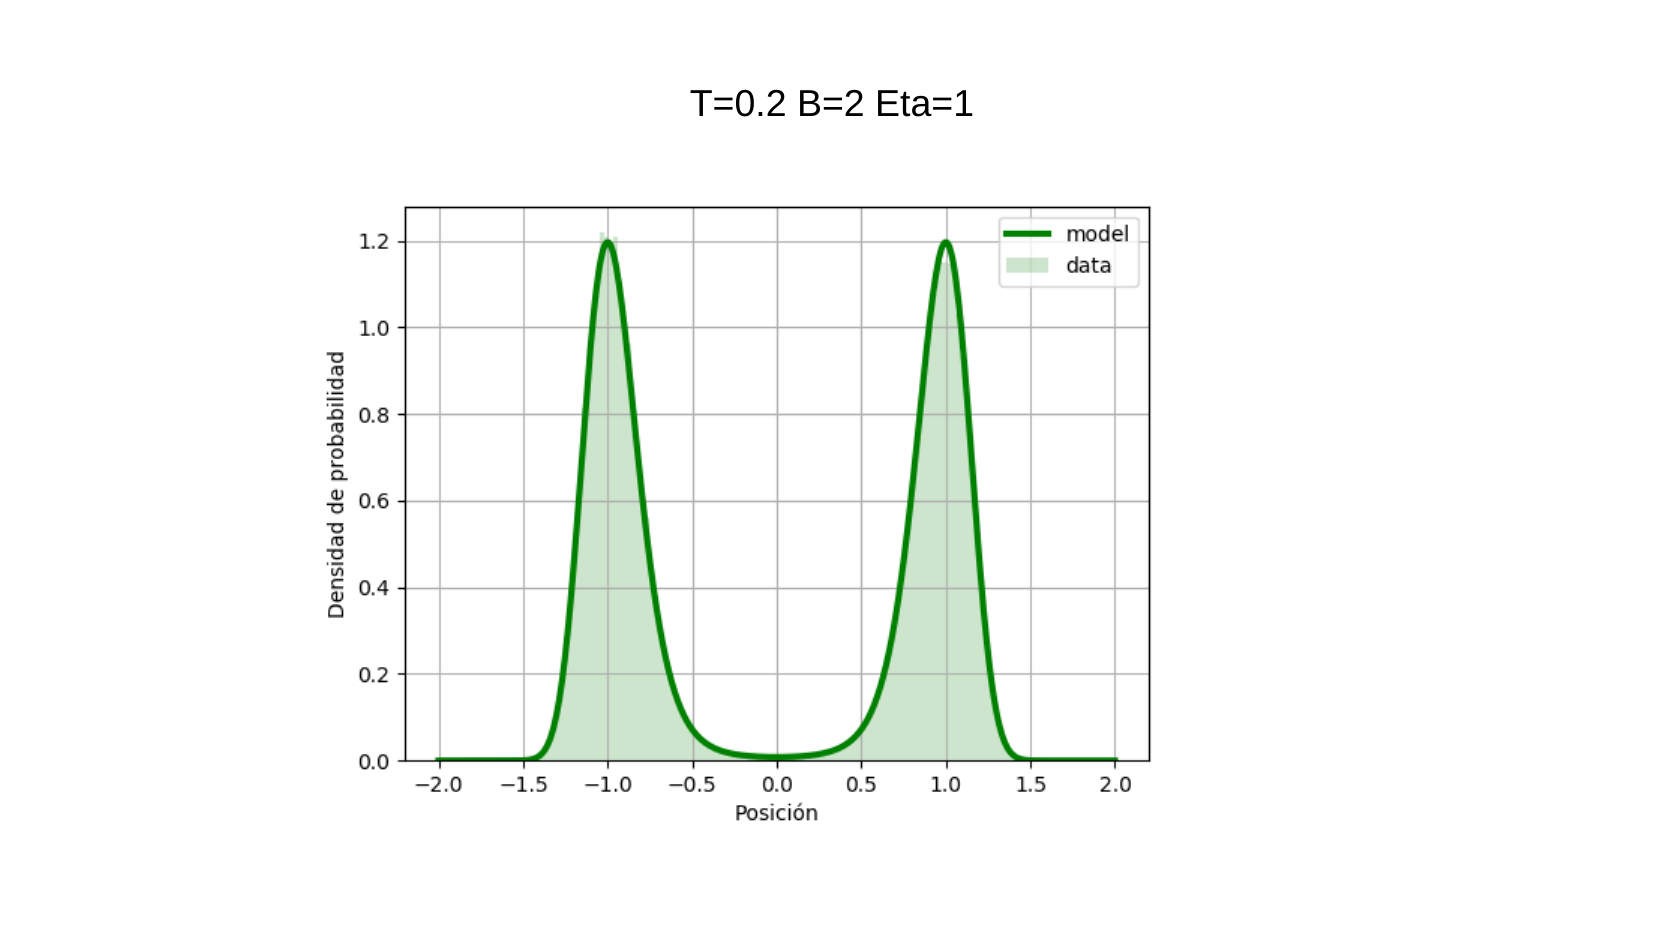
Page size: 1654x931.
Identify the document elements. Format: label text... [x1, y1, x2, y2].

picture [285, 120, 1245, 841]
text_box T=0.2 B=2 Eta=1 [675, 75, 1063, 132]
